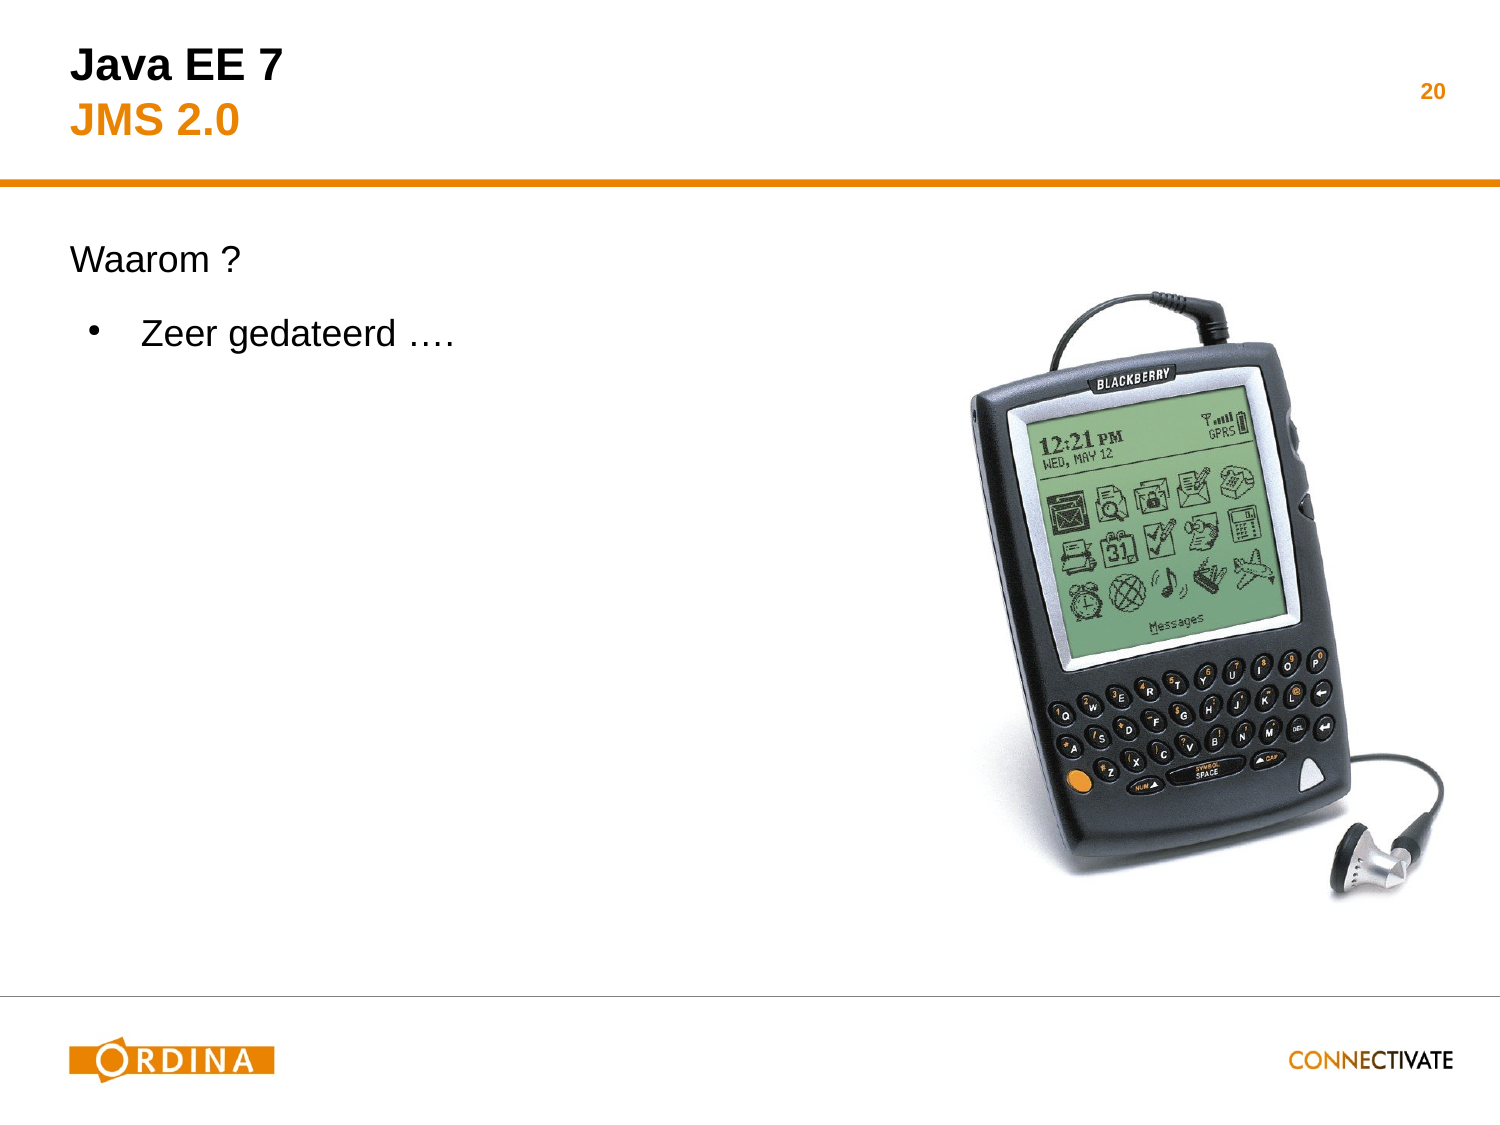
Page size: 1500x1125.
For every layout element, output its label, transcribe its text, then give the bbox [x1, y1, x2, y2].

picture [926, 247, 1474, 979]
slide_number <number> [1397, 69, 1462, 121]
list Waarom ? Zeer gedateerd …. [54, 227, 1462, 979]
title Java EE 7 JMS 2.0 [54, 0, 1397, 180]
picture [64, 1032, 279, 1087]
picture [1287, 1048, 1455, 1071]
